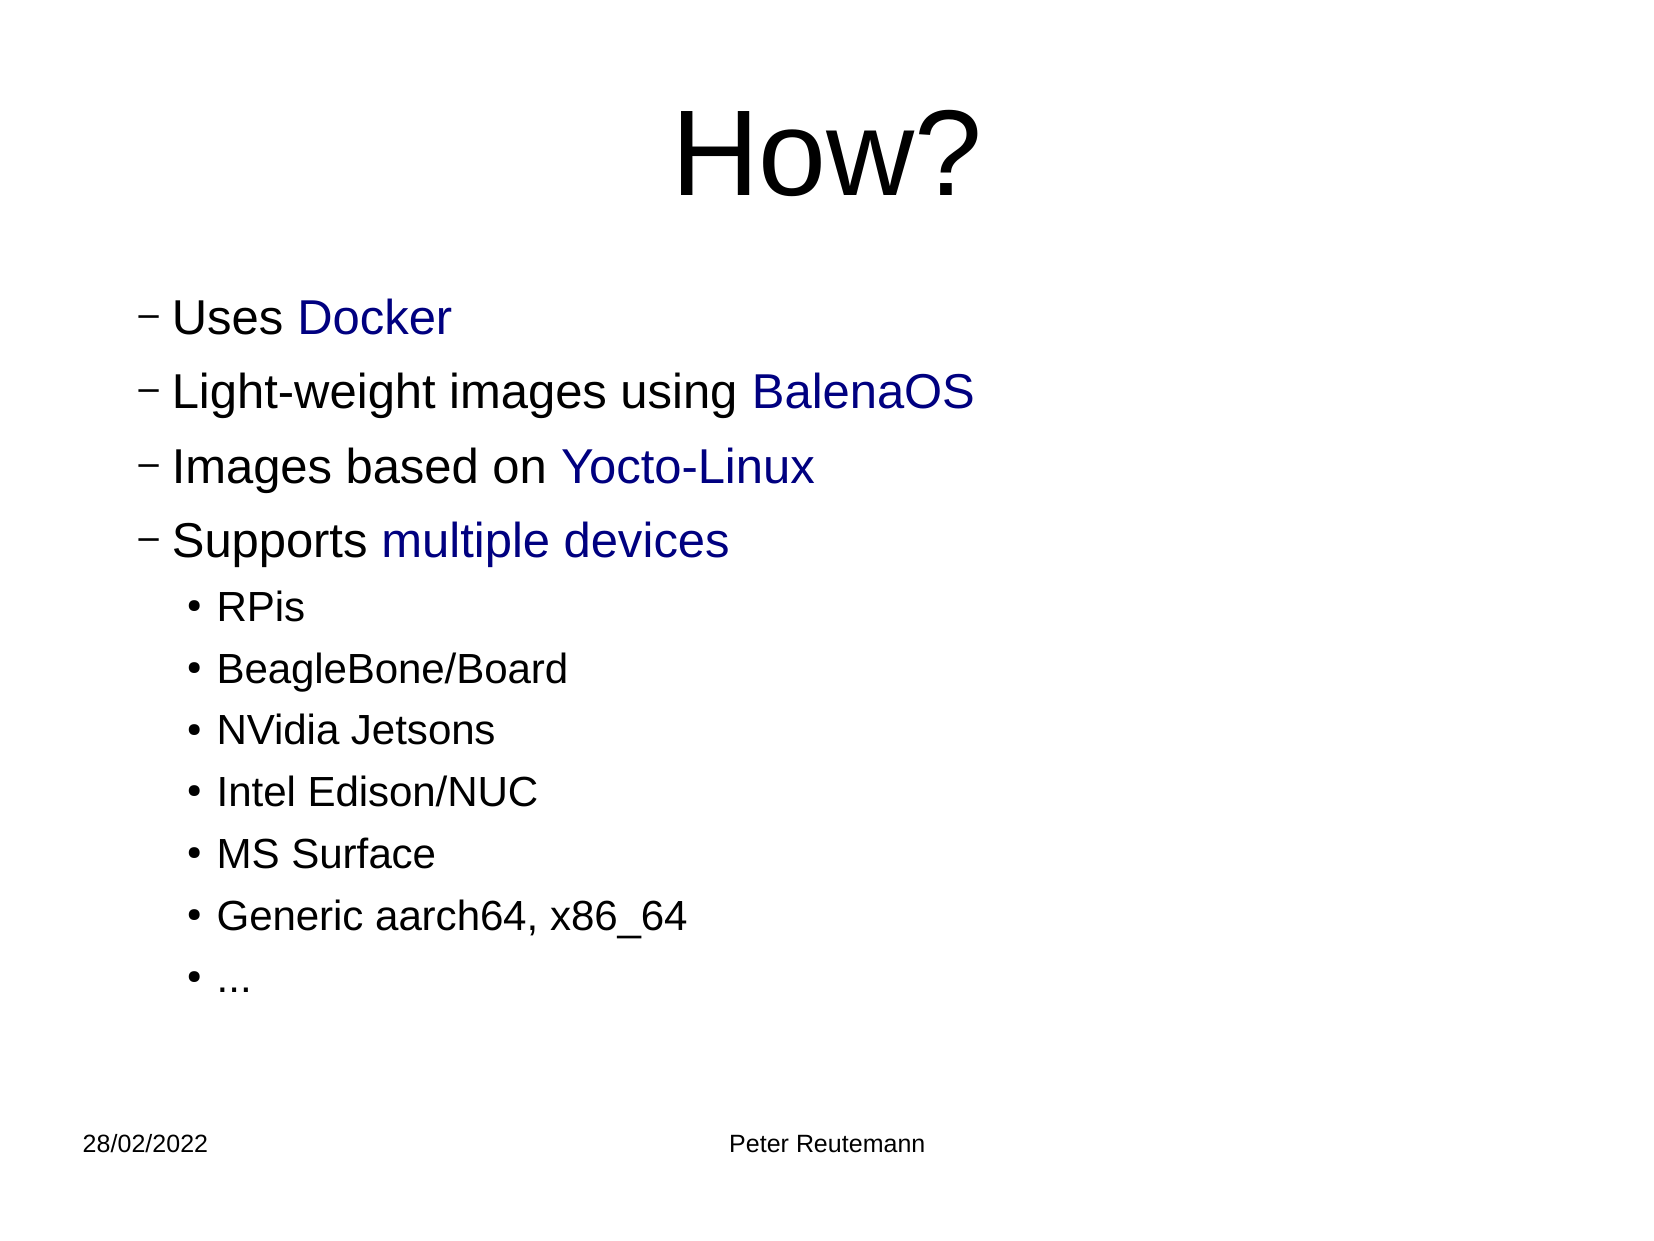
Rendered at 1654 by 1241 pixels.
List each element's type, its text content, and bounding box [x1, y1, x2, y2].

list Uses Docker Light-weight images using BalenaOS Images based on Yocto-Linux Supports multiple devices RPis BeagleBone/Board NVidia Jetsons Intel Edison/NUC MS Surface Generic aarch64, x86_64 ... [82, 290, 1571, 1010]
title How? [82, 49, 1571, 257]
